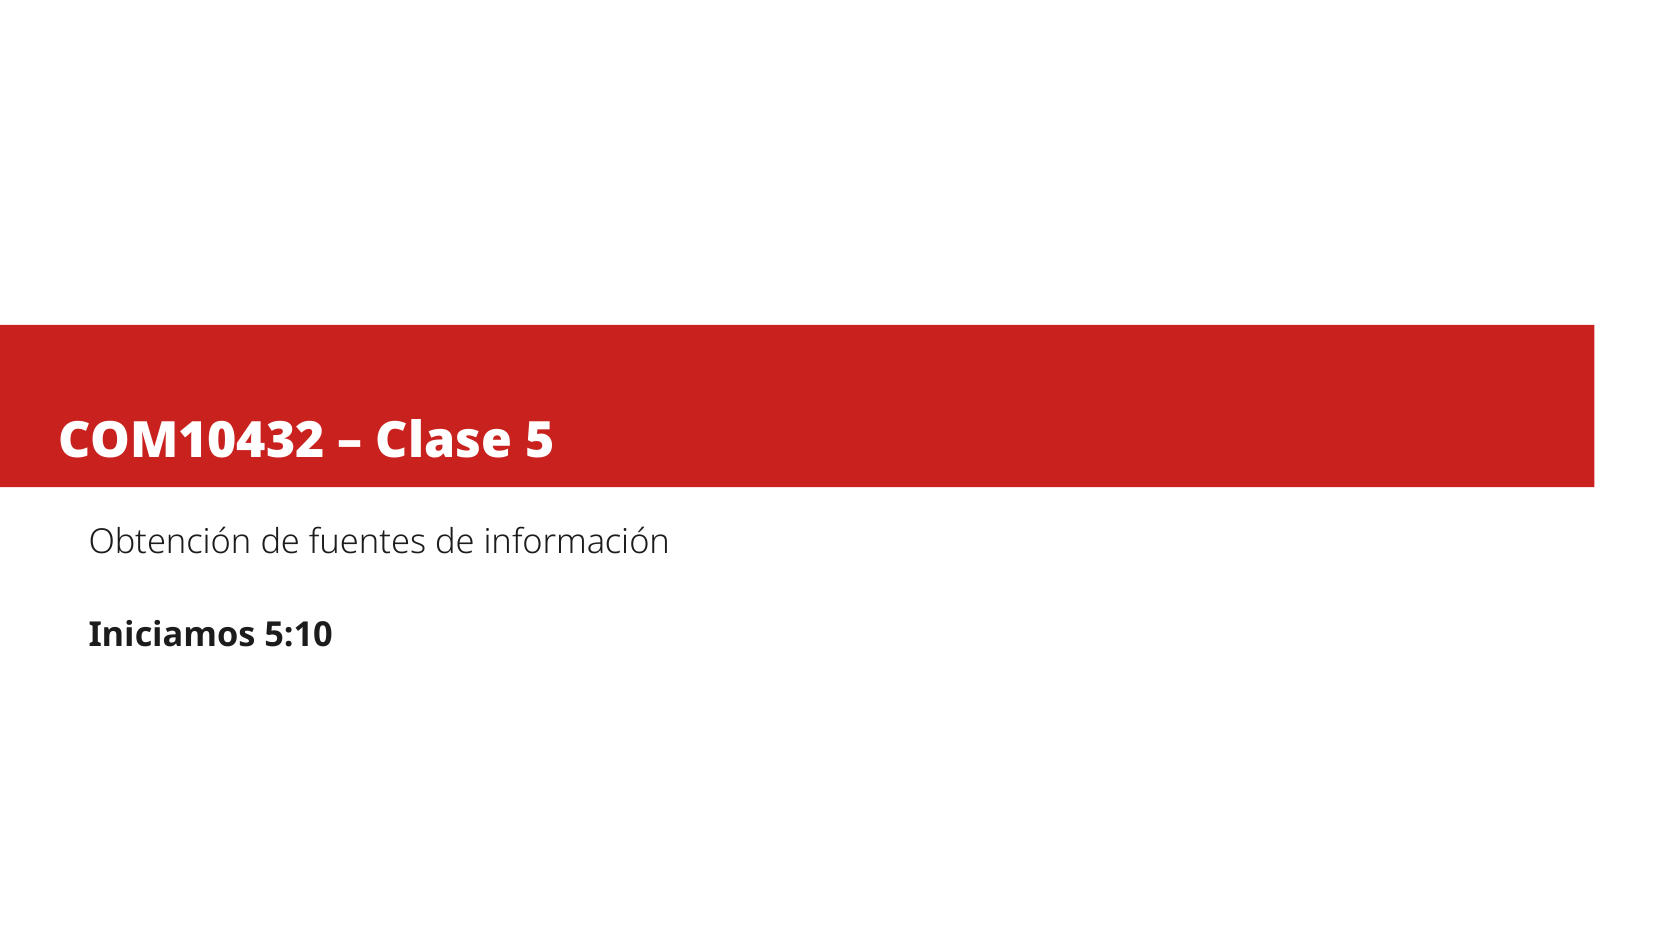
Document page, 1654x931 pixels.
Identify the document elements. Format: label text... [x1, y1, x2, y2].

subtitle Obtención de fuentes de información Iniciamos 5:10 [88, 516, 1565, 827]
title COM10432 – Clase 5 [59, 354, 1565, 473]
